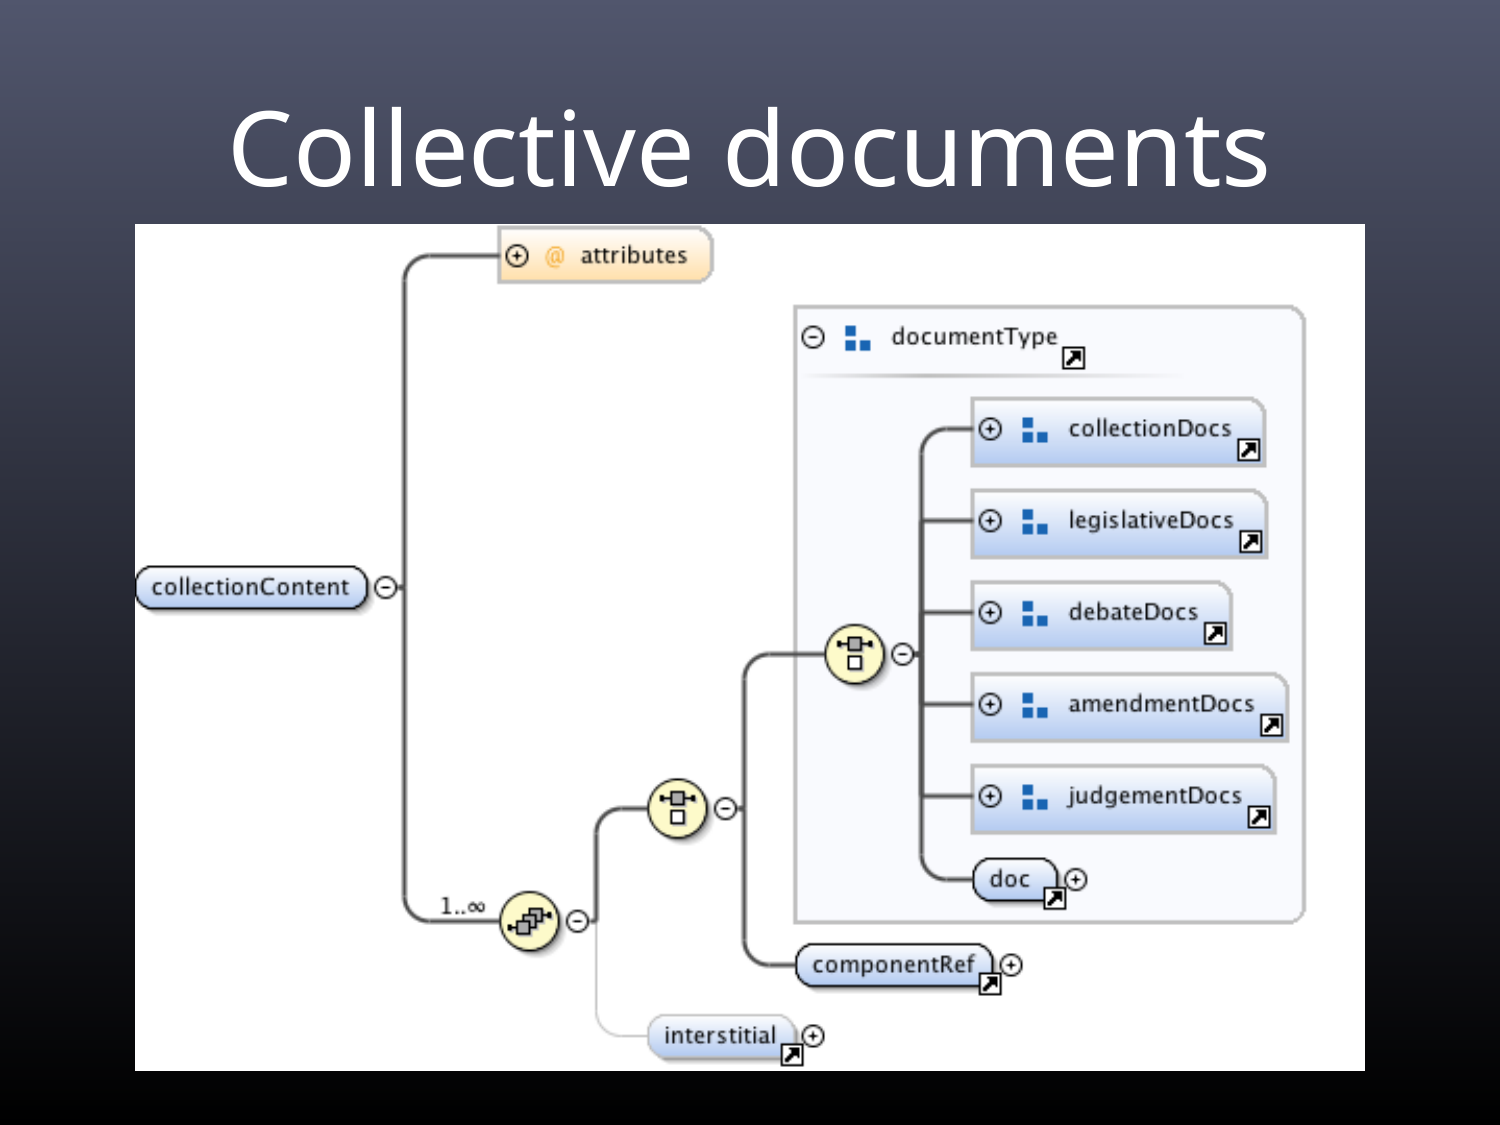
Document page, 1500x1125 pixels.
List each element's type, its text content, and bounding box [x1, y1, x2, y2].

picture [135, 224, 1365, 1071]
title Collective documents [75, 74, 1426, 263]
